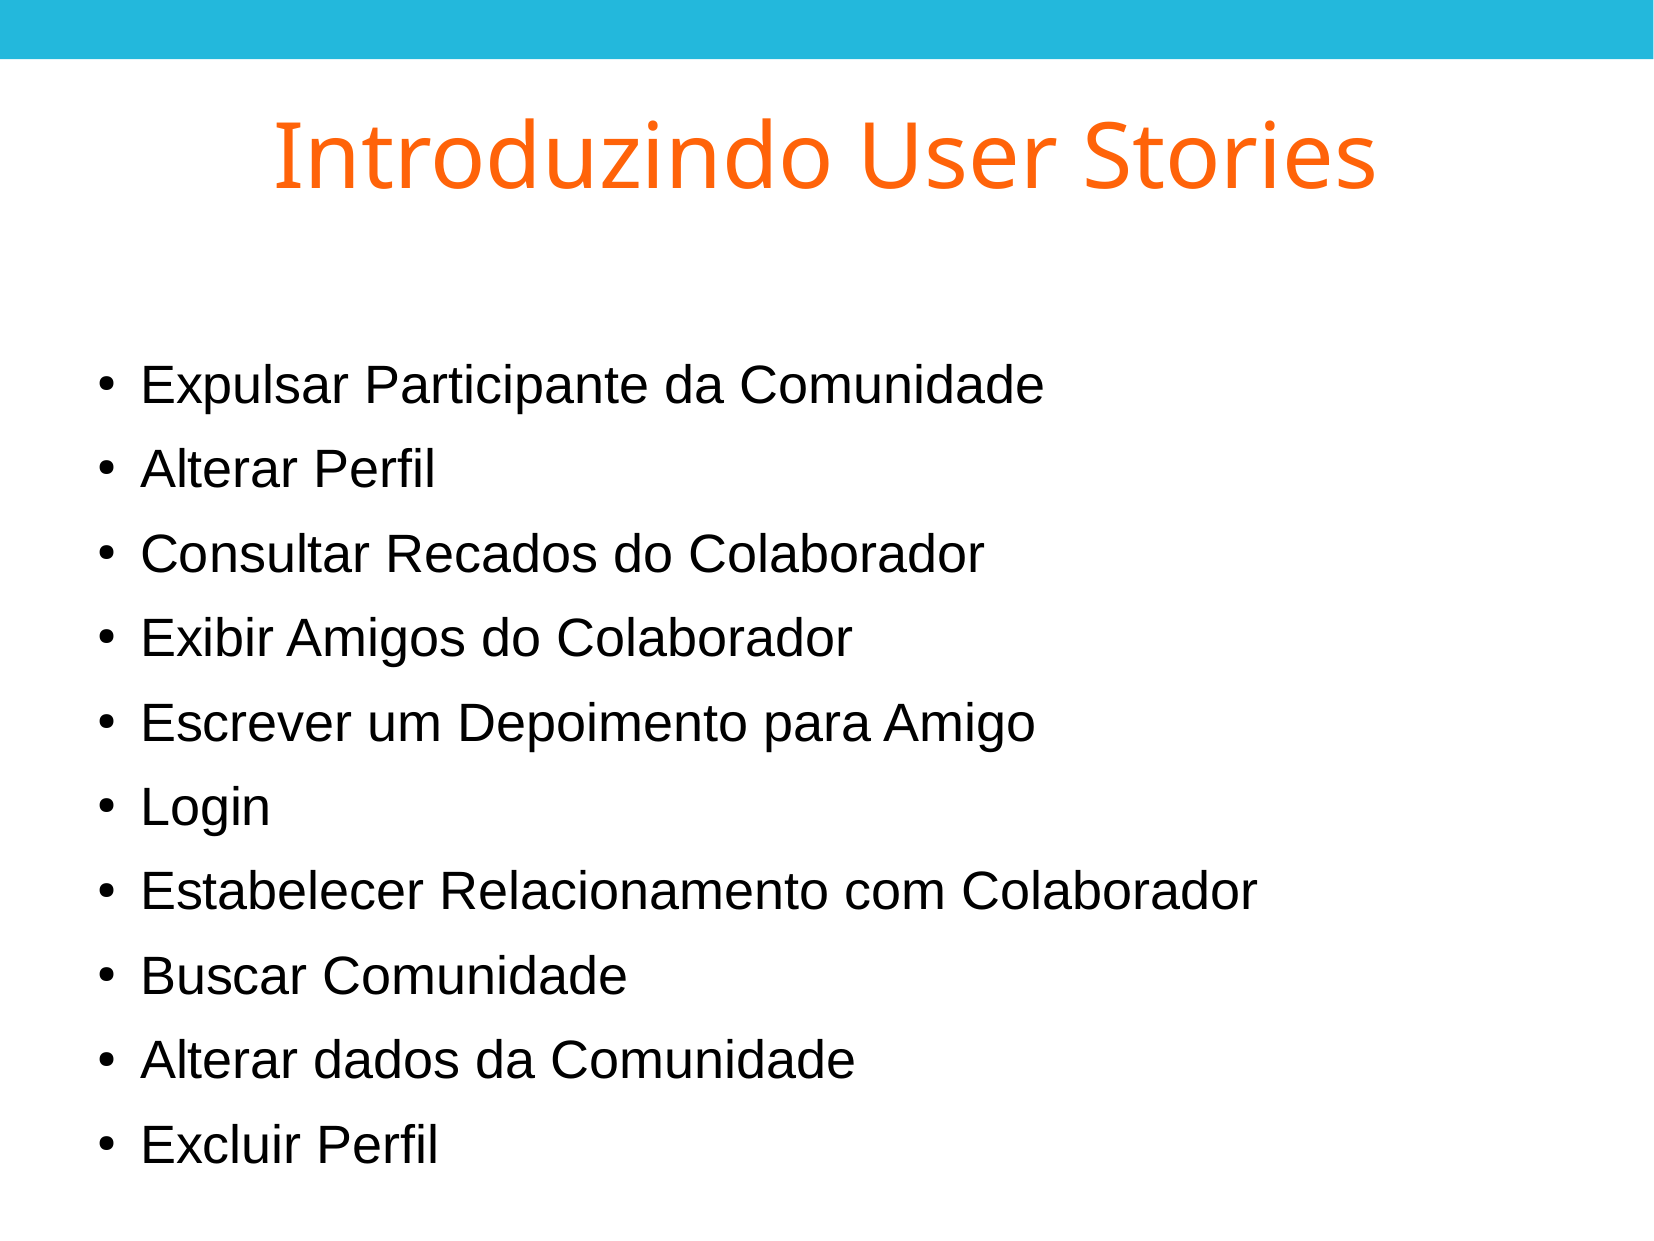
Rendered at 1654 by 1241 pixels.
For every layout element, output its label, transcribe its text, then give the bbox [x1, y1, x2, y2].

list Expulsar Participante da Comunidade Alterar Perfil Consultar Recados do Colaborador Exibir Amigos do Colaborador Escrever um Depoimento para Amigo Login Estabelecer Relacionamento com Colaborador Buscar Comunidade Alterar dados da Comunidade Excluir Perfil [82, 354, 1571, 1182]
title Introduzindo User Stories [82, 56, 1571, 250]
